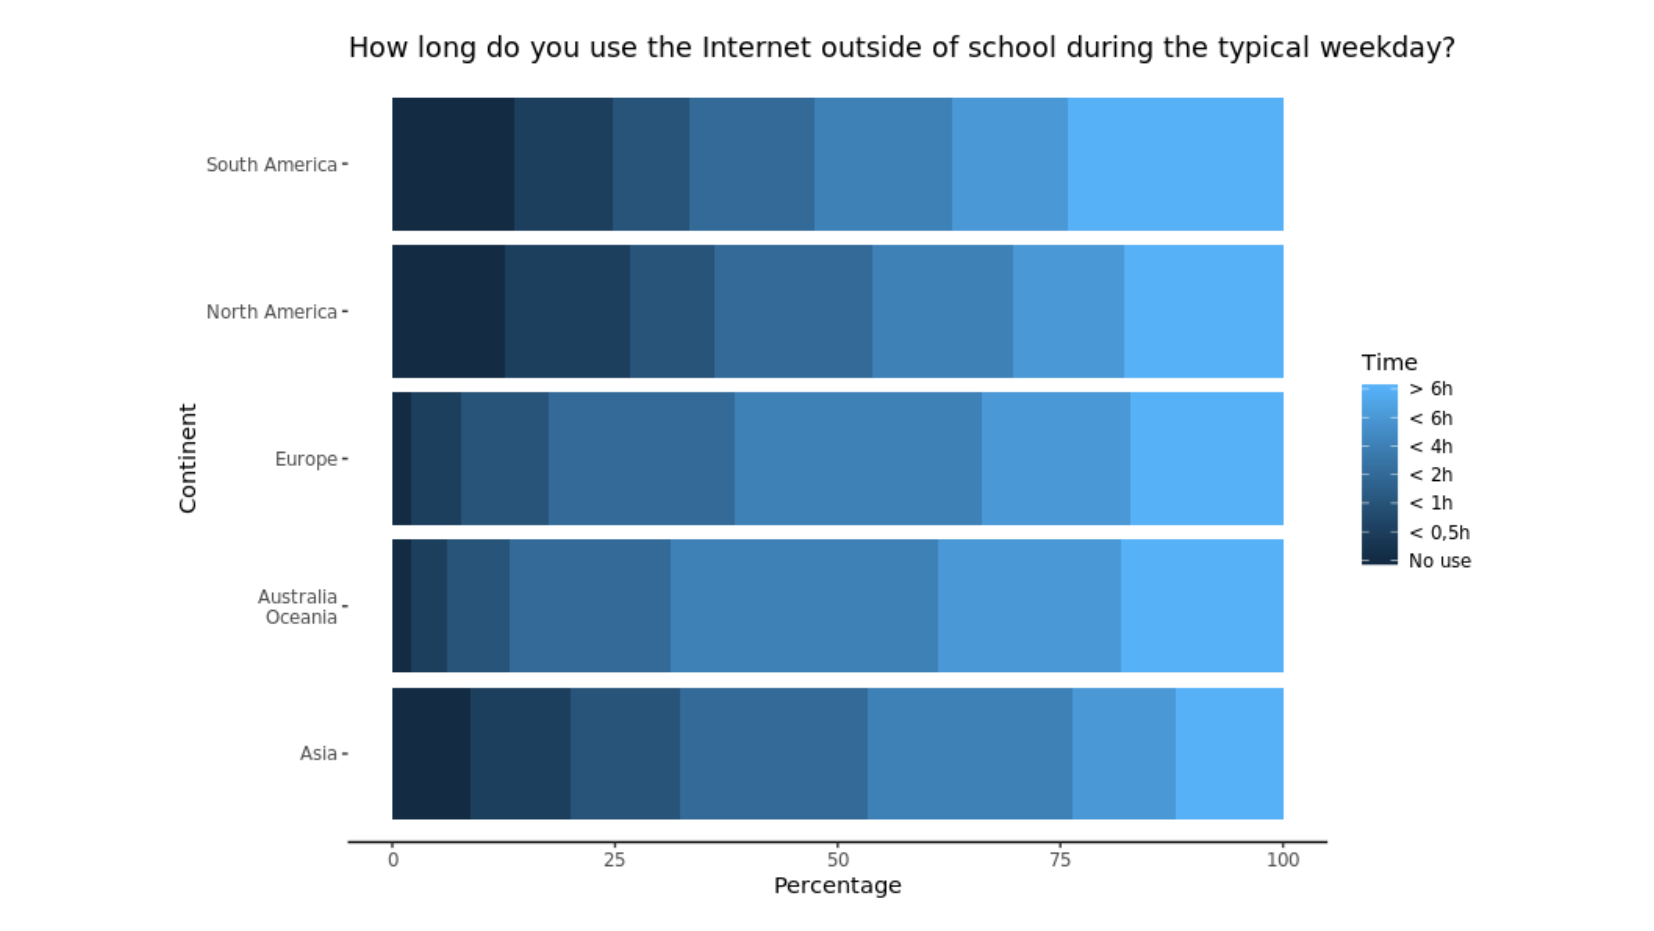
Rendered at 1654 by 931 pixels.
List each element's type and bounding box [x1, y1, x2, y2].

picture [169, 26, 1495, 909]
